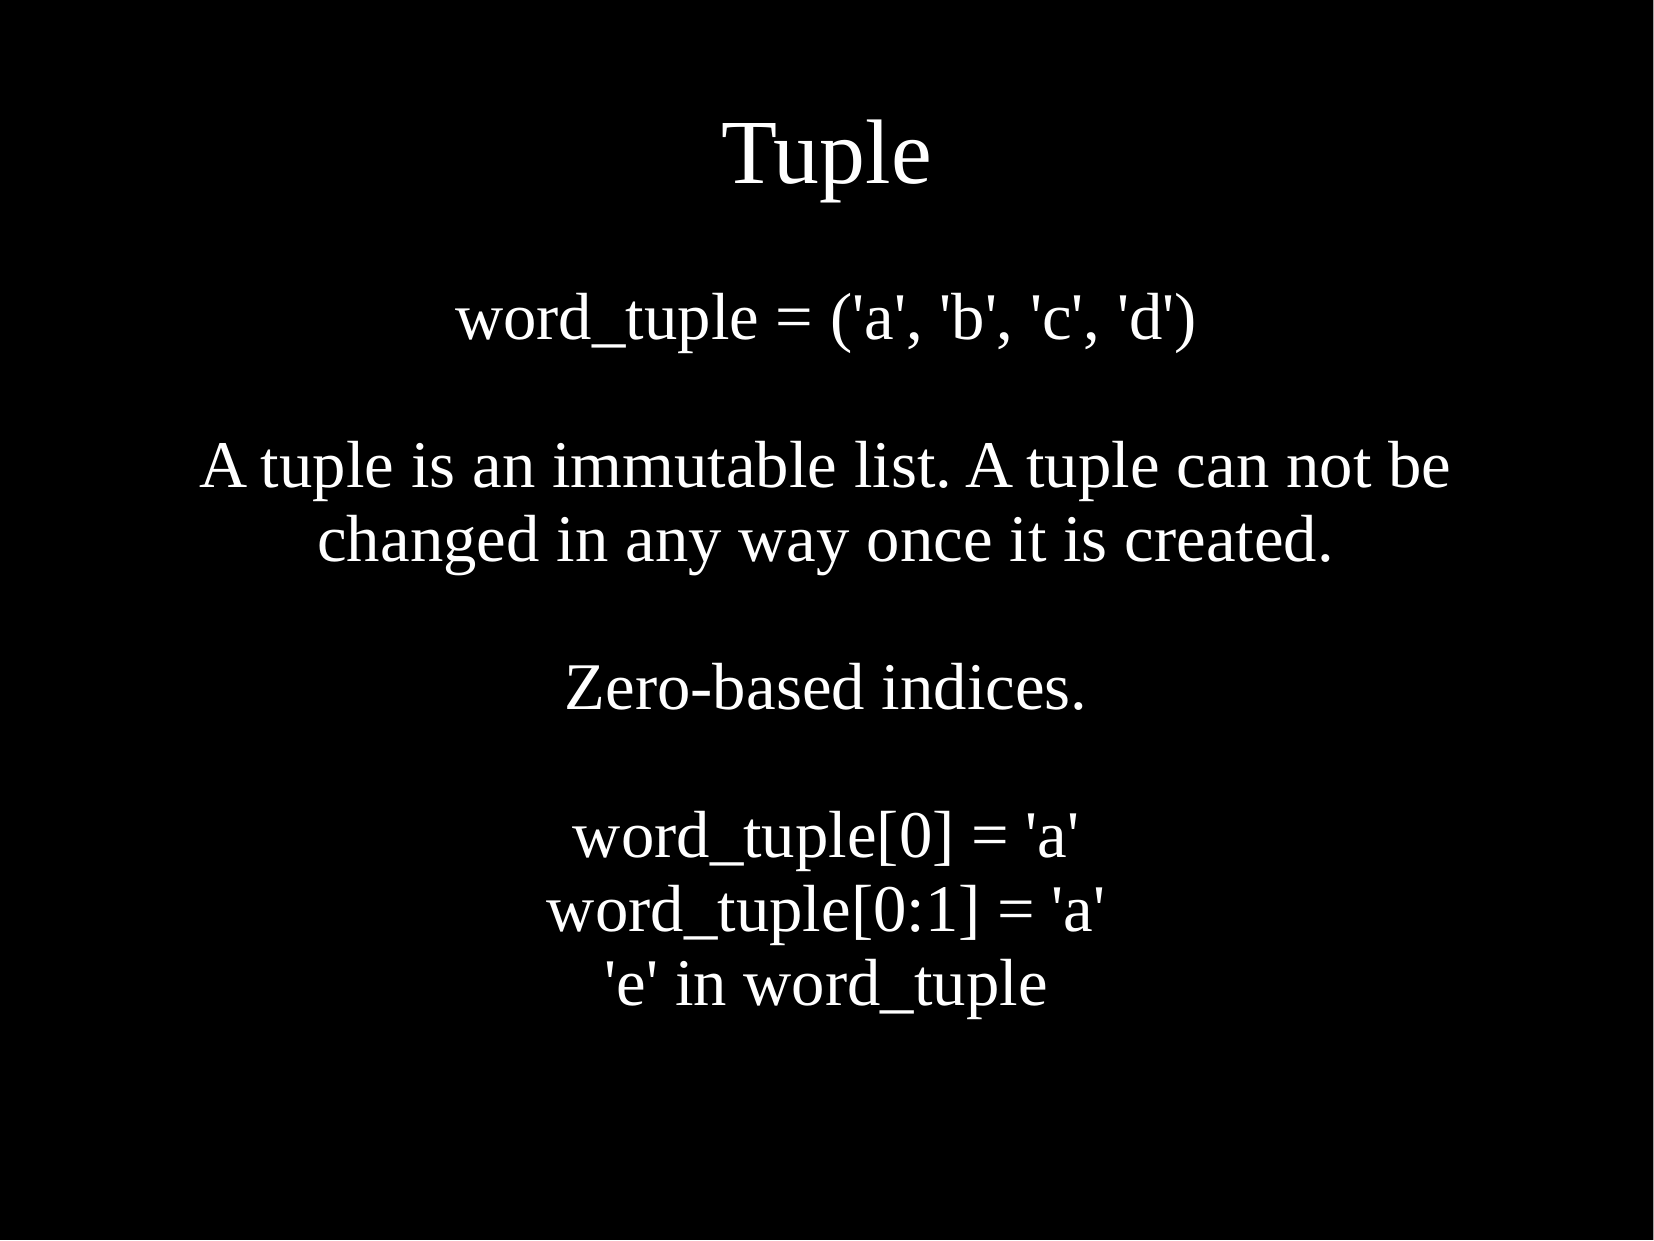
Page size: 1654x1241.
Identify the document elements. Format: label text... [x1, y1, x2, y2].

subtitle word_tuple = ('a', 'b', 'c', 'd') A tuple is an immutable list. A tuple can not be changed in any way once it is created. Zero-based indices. word_tuple[0] = 'a' word_tuple[0:1] = 'a' 'e' in word_tuple [82, 279, 1571, 1021]
title Tuple [82, 49, 1571, 257]
